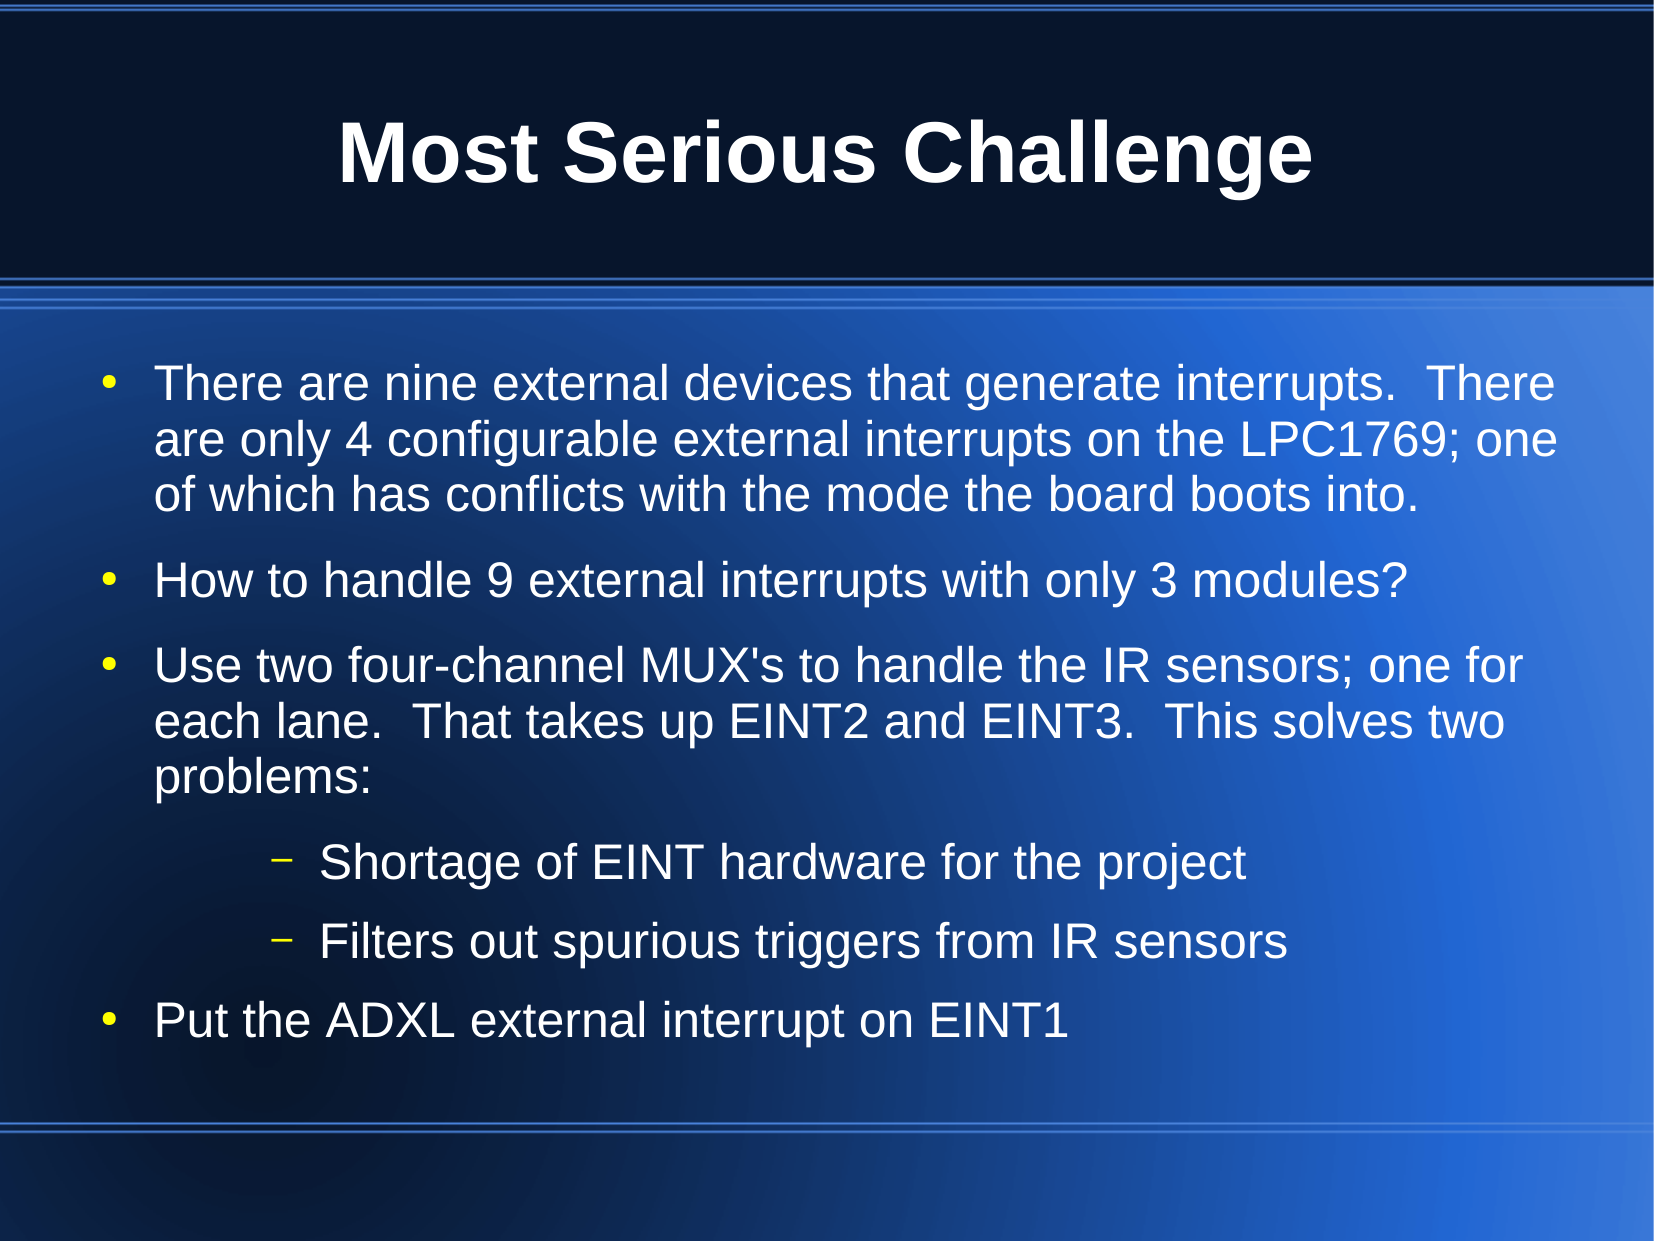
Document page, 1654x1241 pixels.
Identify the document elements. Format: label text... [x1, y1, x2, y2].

title Most Serious Challenge [82, 49, 1571, 257]
picture [0, 0, 1654, 1241]
list There are nine external devices that generate interrupts. There are only 4 configurable external interrupts on the LPC1769; one of which has conflicts with the mode the board boots into. How to handle 9 external interrupts with only 3 modules? Use two four-channel MUX's to handle the IR sensors; one for each lane. That takes up EINT2 and EINT3. This solves two problems: Shortage of EINT hardware for the project Filters out spurious triggers from IR sensors Put the ADXL external interrupt on EINT1 [82, 355, 1571, 1058]
